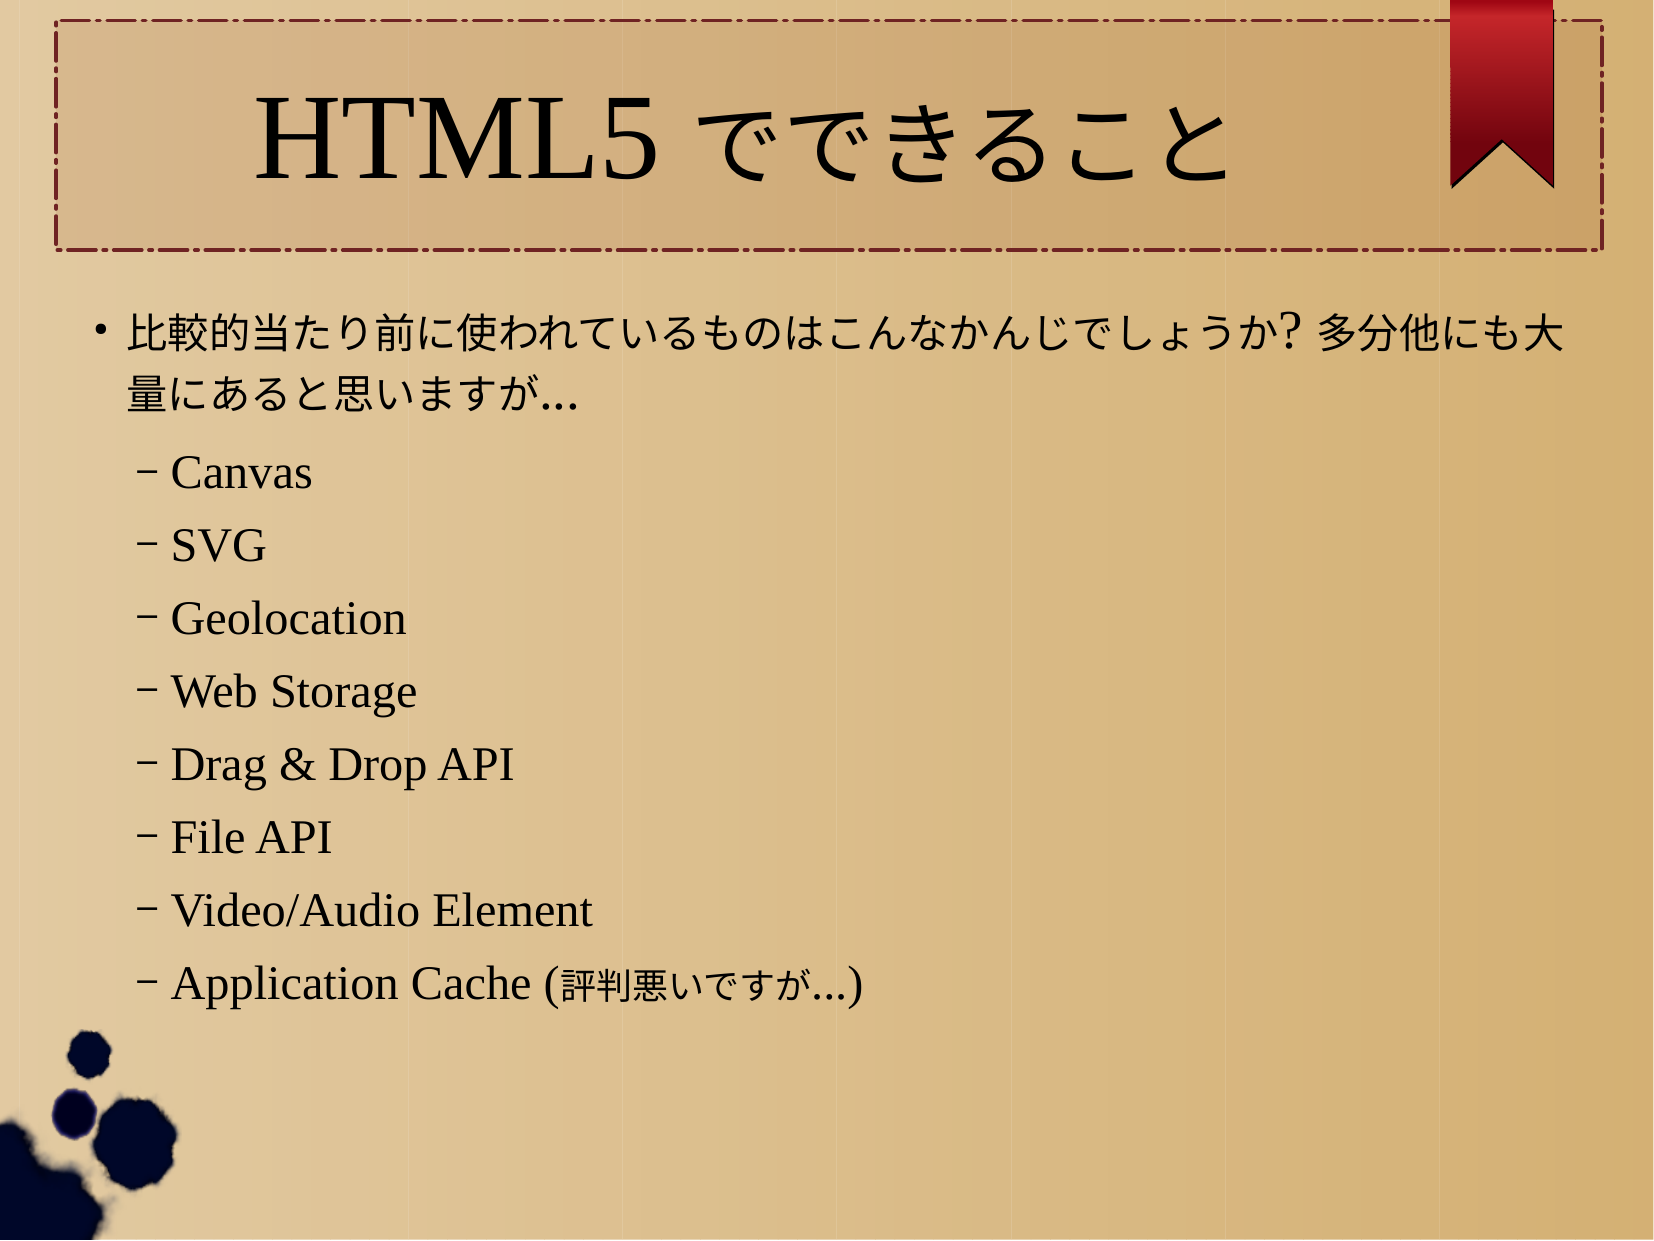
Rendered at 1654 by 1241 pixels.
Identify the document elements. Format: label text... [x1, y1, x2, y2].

title HTML5 でできること [82, 47, 1412, 229]
list 比較的当たり前に使われているものはこんなかんじでしょうか? 多分他にも大量にあると思いますが... Canvas SVG Geolocation Web Storage Drag & Drop API File API Video/Audio Element Application Cache (評判悪いですが...) [82, 299, 1571, 1019]
